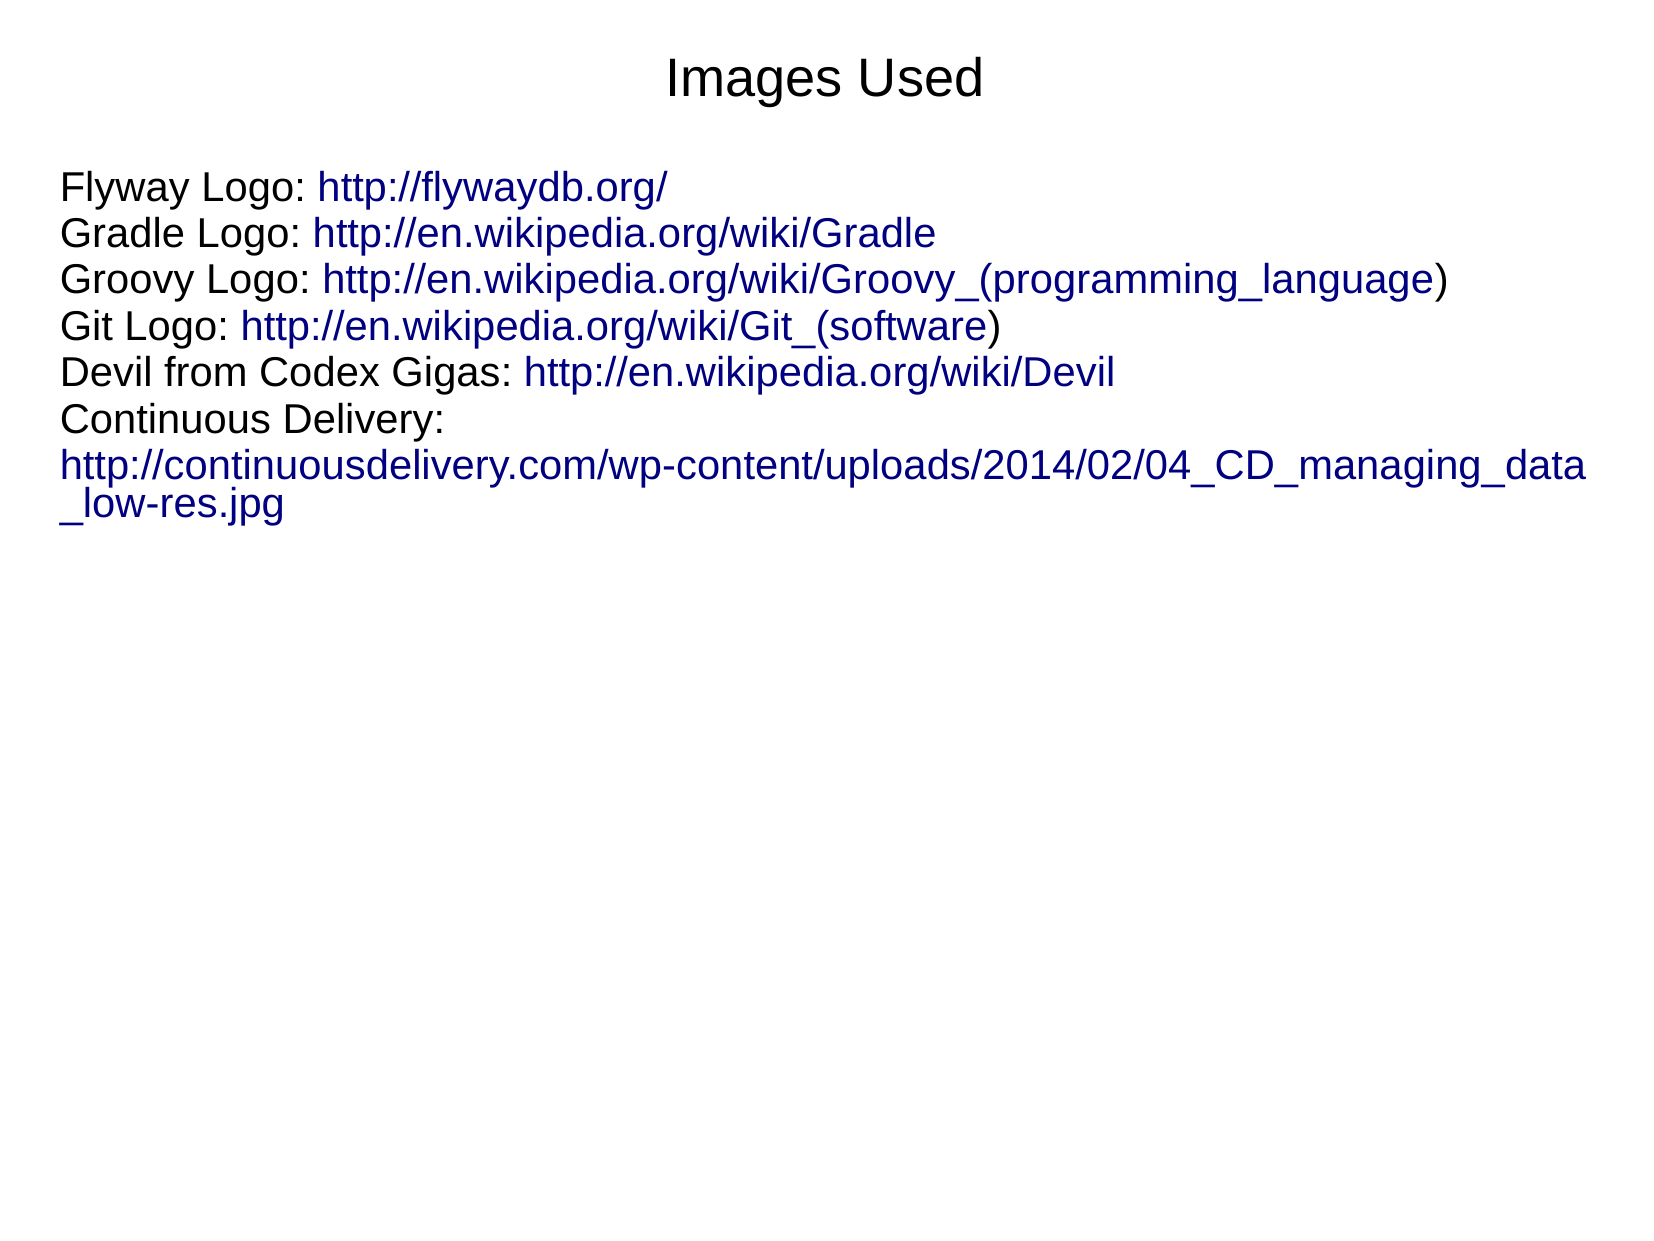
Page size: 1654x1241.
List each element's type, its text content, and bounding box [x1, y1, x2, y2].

text_box Images Used Flyway Logo: http://flywaydb.org/ Gradle Logo: http://en.wikipedia.org/wiki/Gradle Groovy Logo: http://en.wikipedia.org/wiki/Groovy_(programming_language) Git Logo: http://en.wikipedia.org/wiki/Git_(software) Devil from Codex Gigas: http://en.wikipedia.org/wiki/Devil Continuous Delivery: http://continuousdelivery.com/wp-content/uploads/2014/02/04_CD_managing_data_low-res.jpg [45, 39, 1606, 1090]
